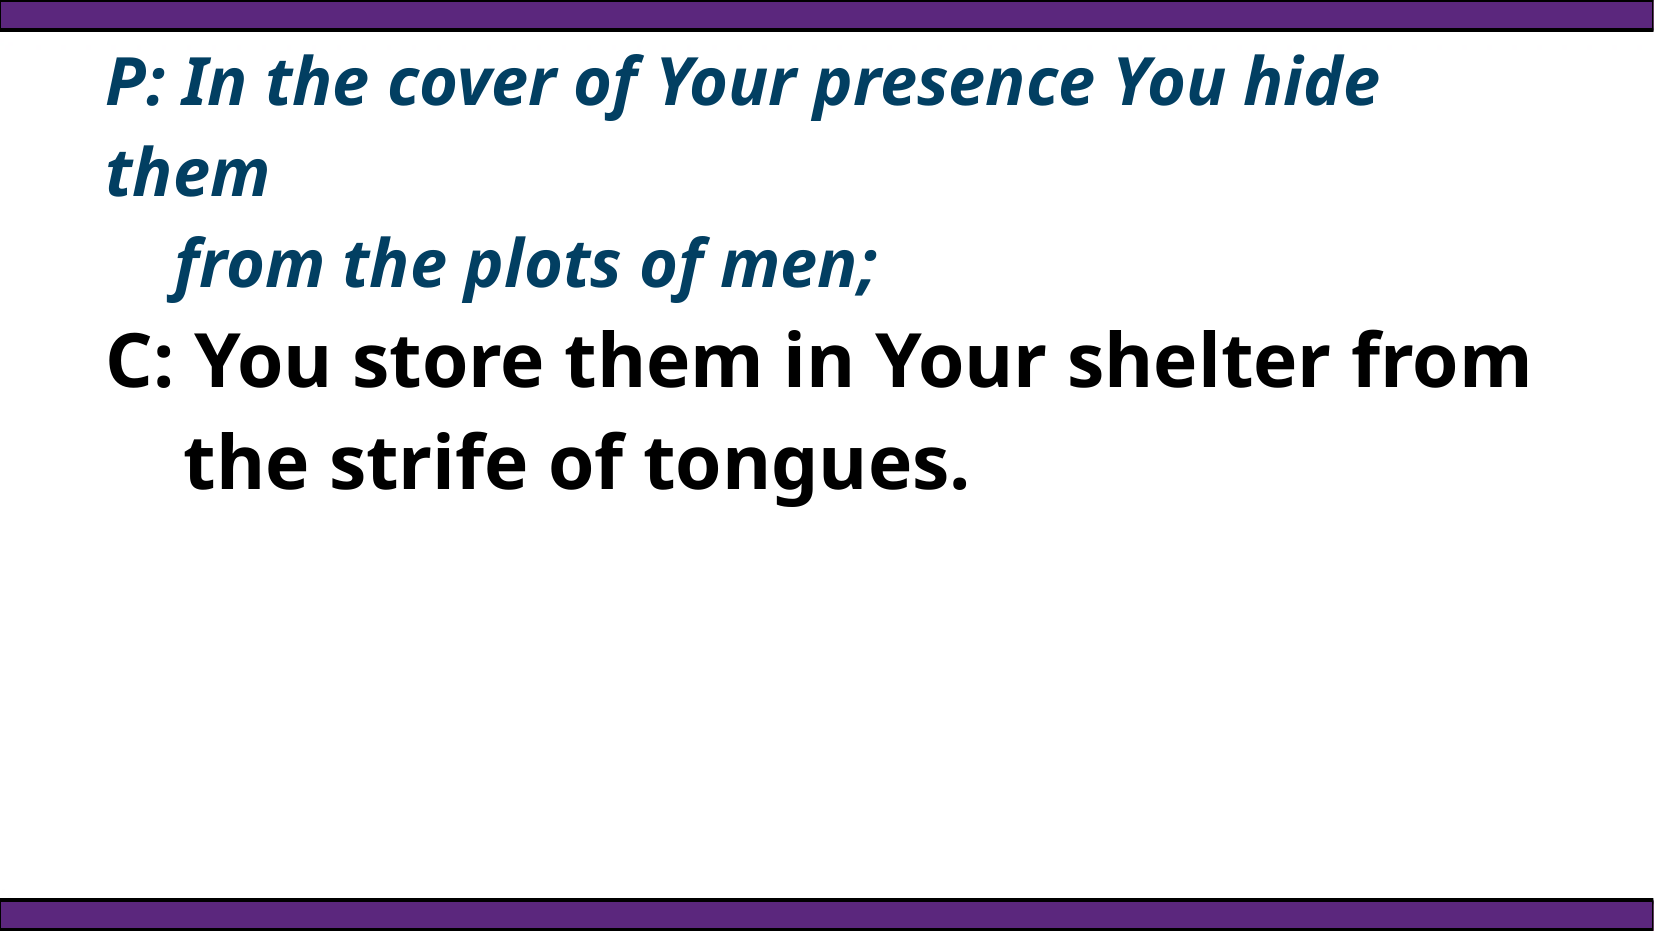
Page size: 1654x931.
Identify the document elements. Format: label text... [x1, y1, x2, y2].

text_box [0, 900, 1654, 931]
picture [0, 31, 1654, 900]
text_box P: In the cover of Your presence You hide them from the plots of men; C: You store them in Your shelter from the strife of tongues. [90, 27, 1563, 420]
text_box [0, 0, 1654, 31]
